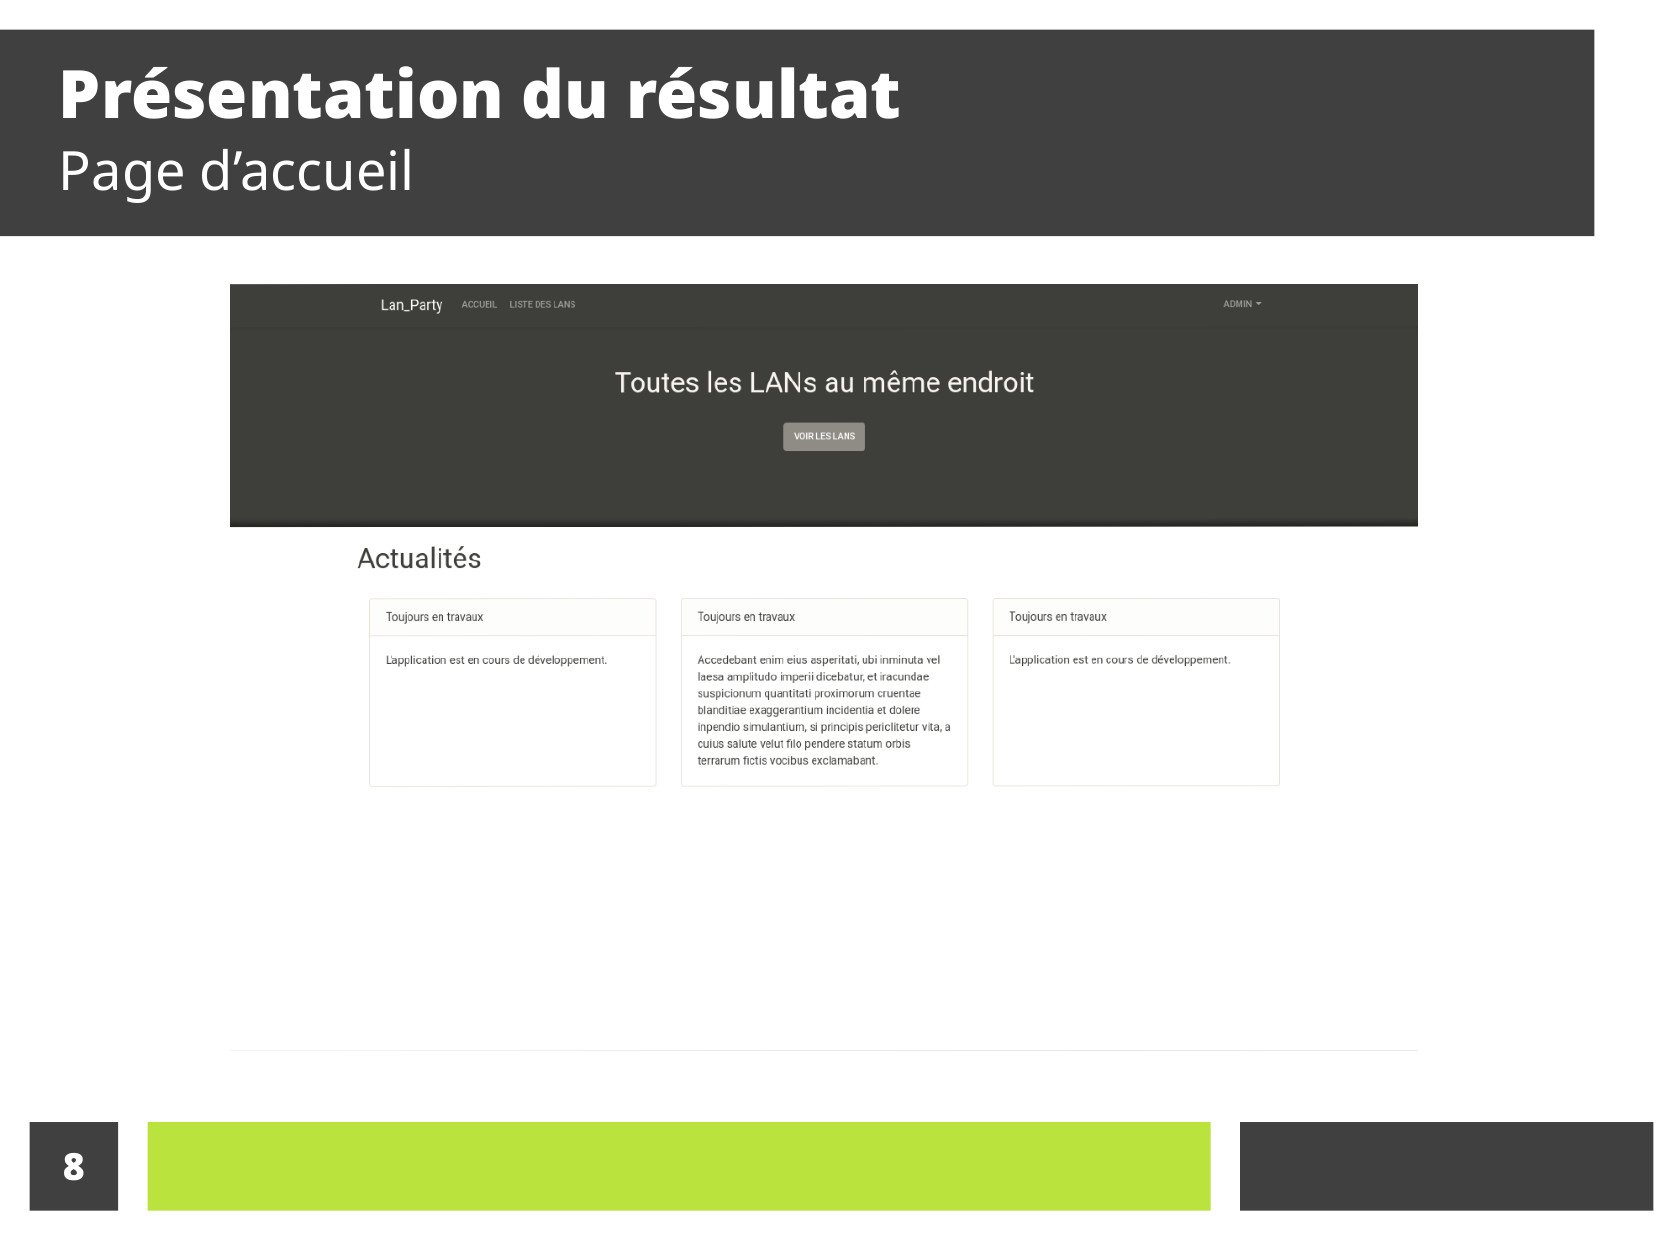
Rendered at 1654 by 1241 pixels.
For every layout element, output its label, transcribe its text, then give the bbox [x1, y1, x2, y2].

title Présentation du résultat [59, 47, 1595, 118]
picture [229, 283, 1418, 1051]
title Page d’accueil [59, 118, 1595, 207]
